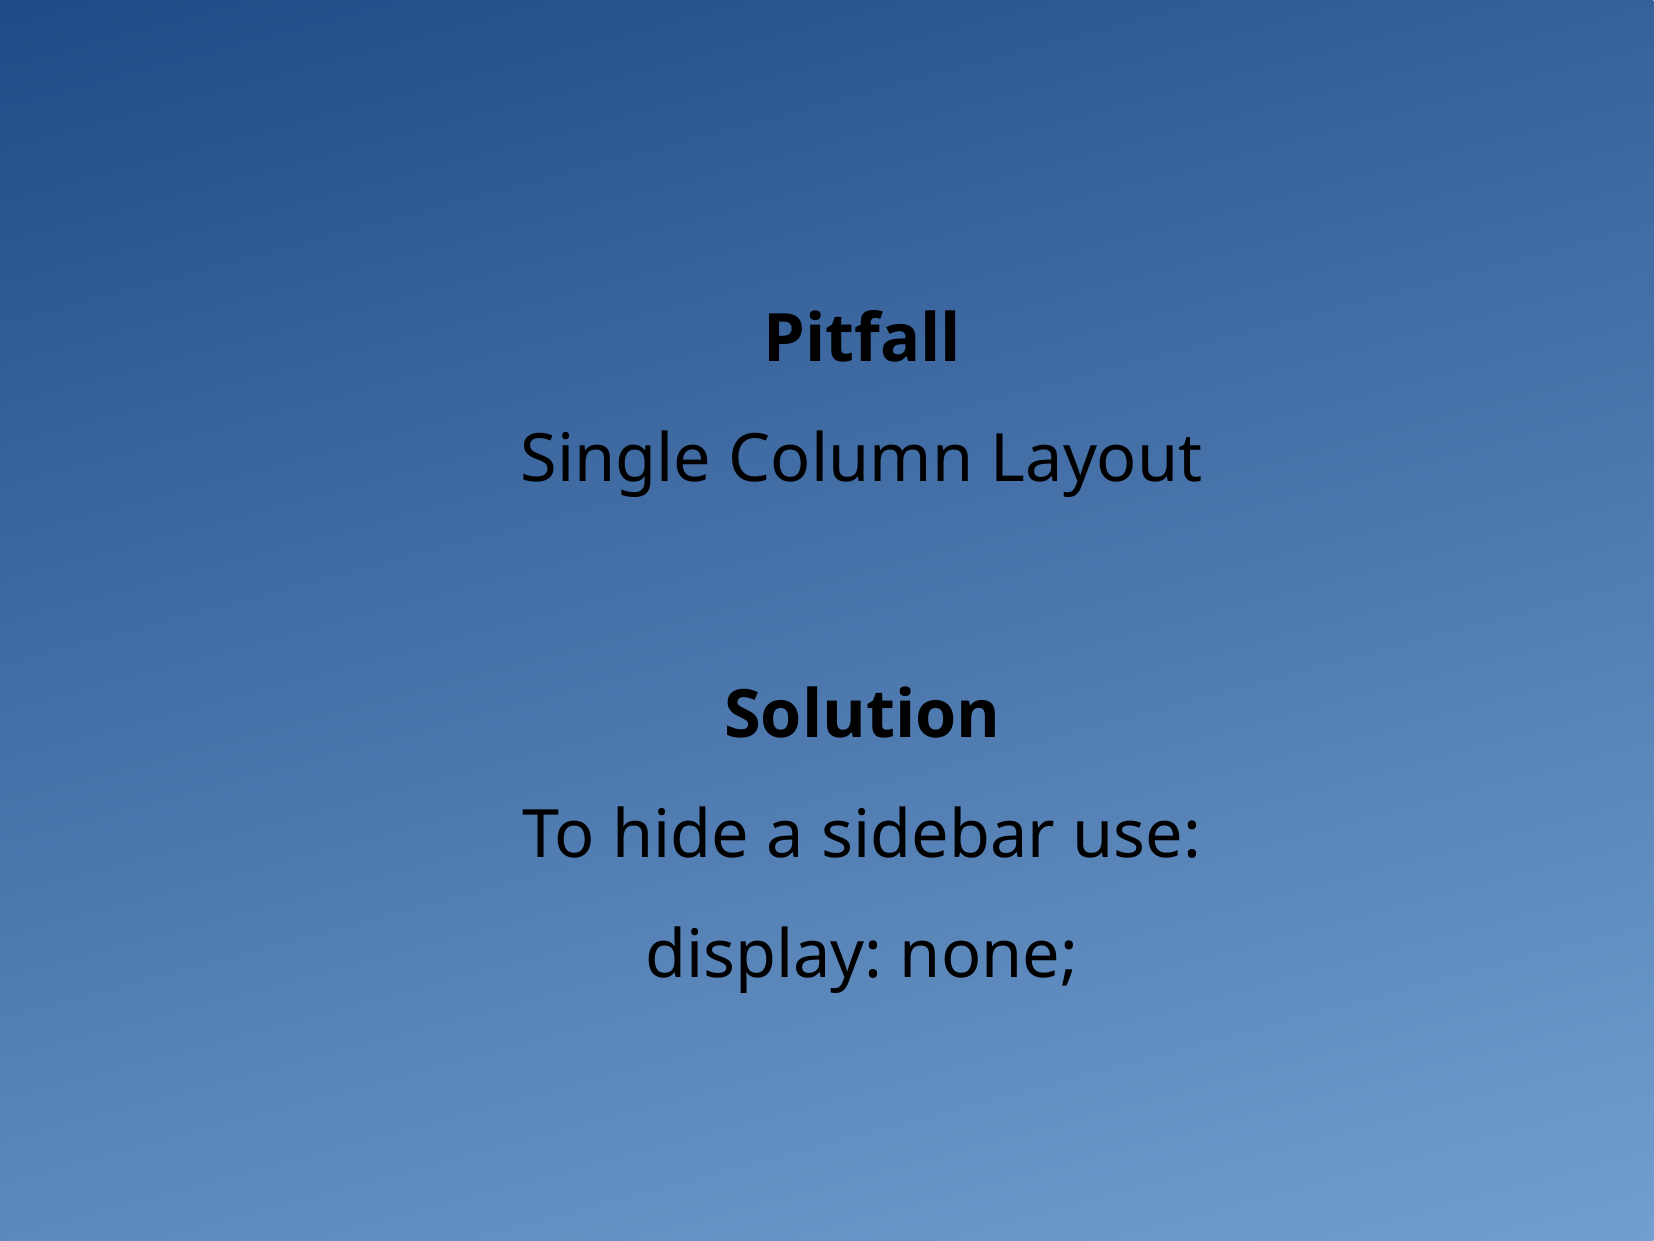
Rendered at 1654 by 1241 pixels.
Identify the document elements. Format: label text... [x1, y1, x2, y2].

list Solution To hide a sidebar use: display: none; [82, 665, 1571, 1009]
list Pitfall Single Column Layout [82, 290, 1571, 634]
